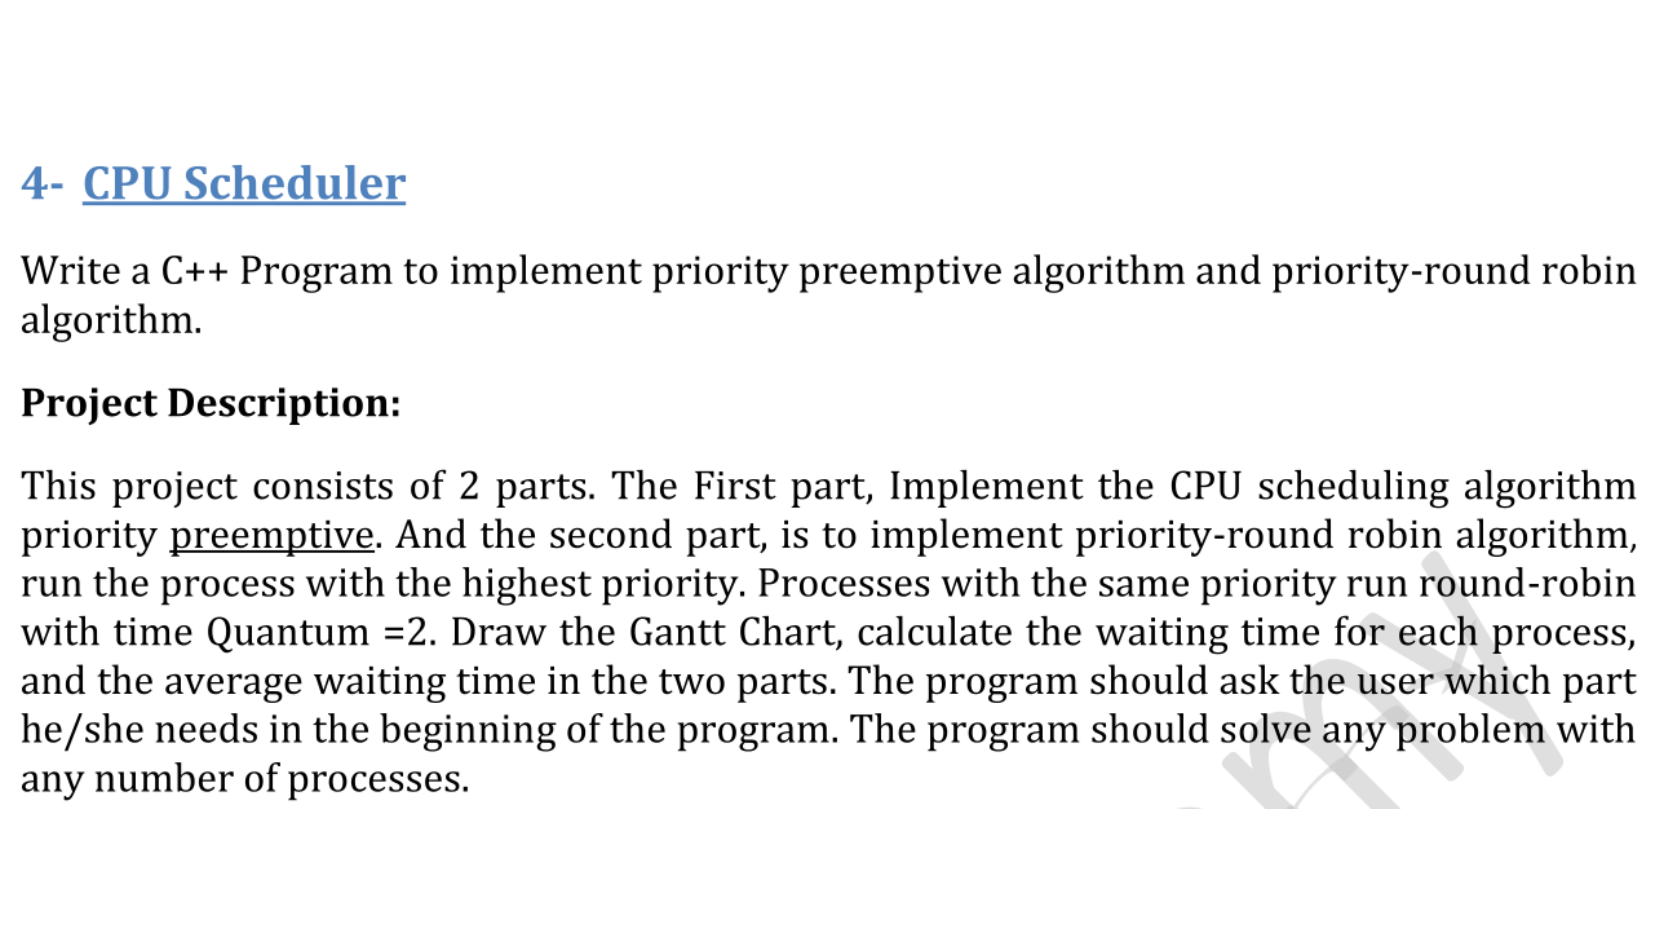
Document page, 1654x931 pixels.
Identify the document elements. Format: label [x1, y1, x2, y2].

picture [4, 129, 1654, 809]
